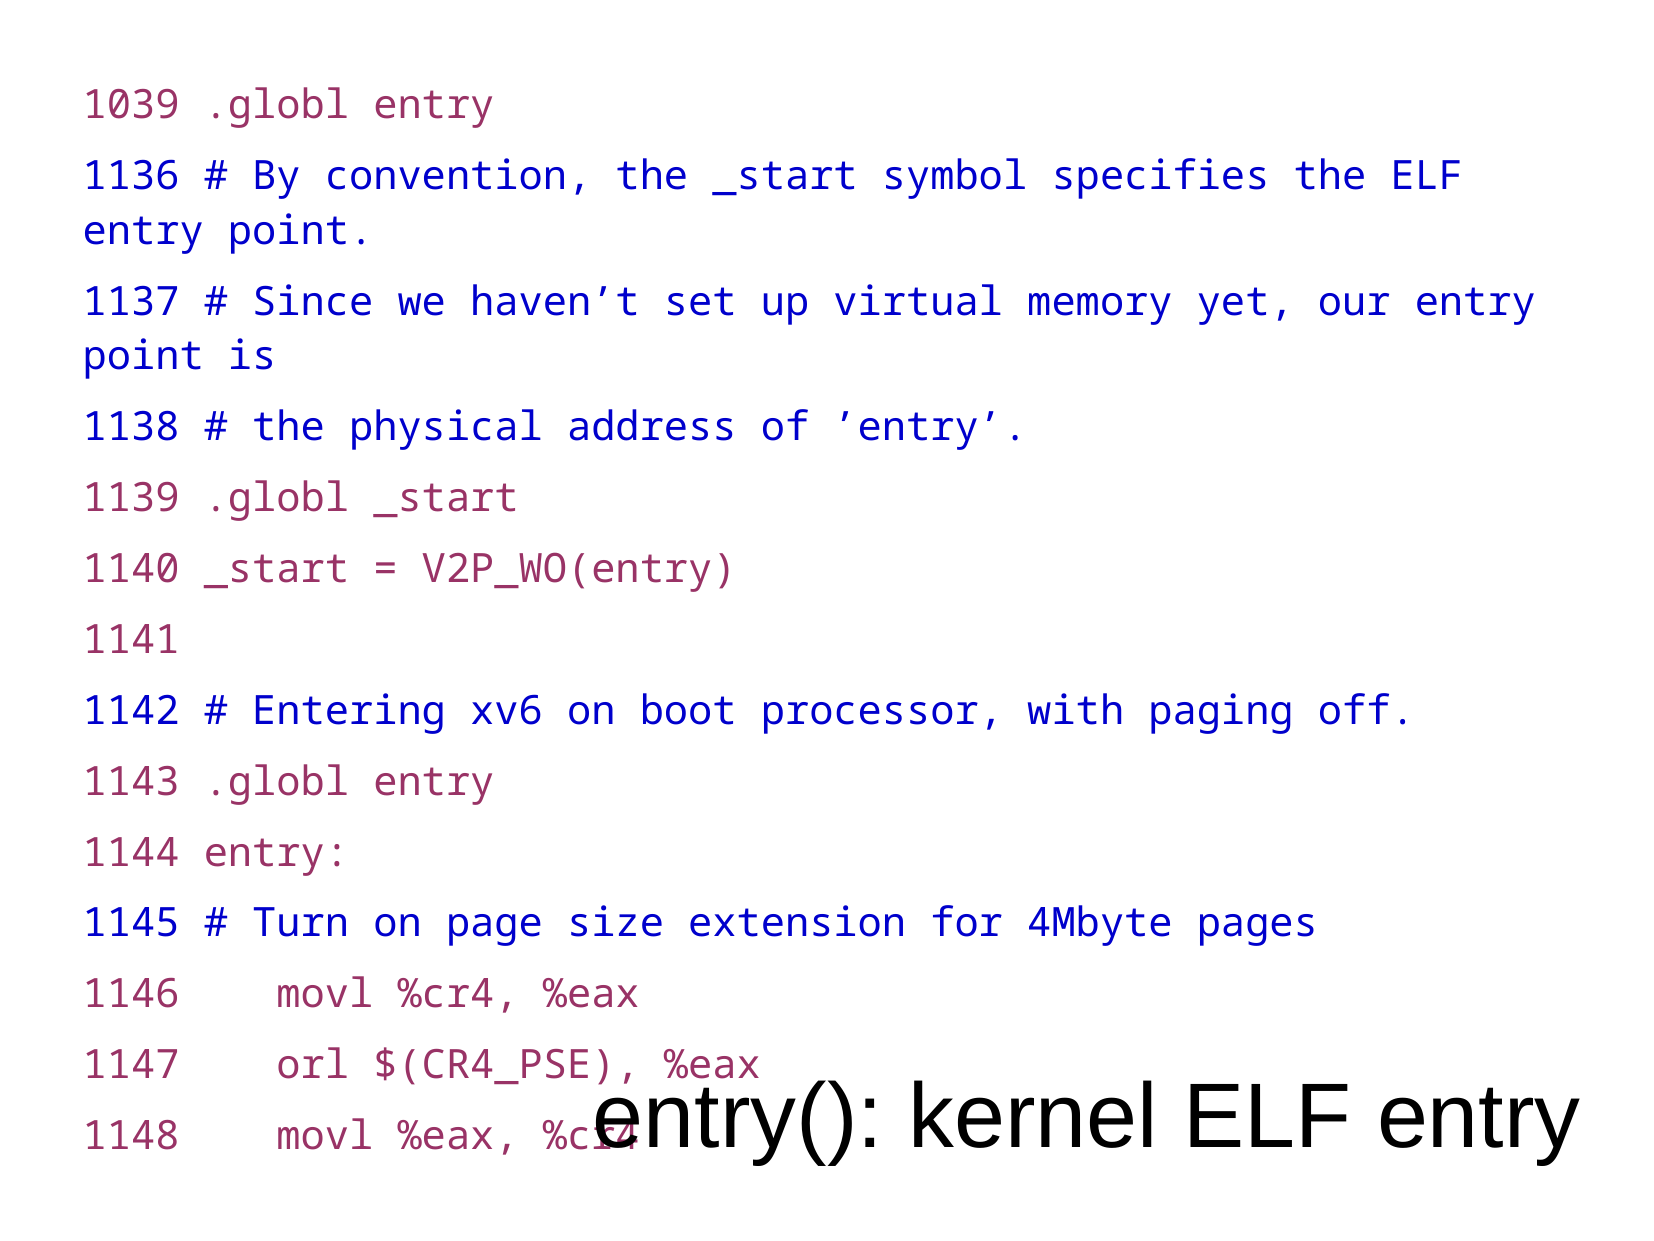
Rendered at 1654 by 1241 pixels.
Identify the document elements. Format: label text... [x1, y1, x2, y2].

list 1039 .globl entry 1136 # By convention, the _start symbol specifies the ELF entry point. 1137 # Since we haven’t set up virtual memory yet, our entry point is 1138 # the physical address of ’entry’. 1139 .globl _start 1140 _start = V2P_WO(entry) 1141 1142 # Entering xv6 on boot processor, with paging off. 1143 .globl entry 1144 entry: 1145 # Turn on page size extension for 4Mbyte pages 1146 movl %cr4, %eax 1147 orl $(CR4_PSE), %eax 1148 movl %eax, %cr4 [82, 75, 1571, 1163]
title entry(): kernel ELF entry [525, 1012, 1651, 1220]
